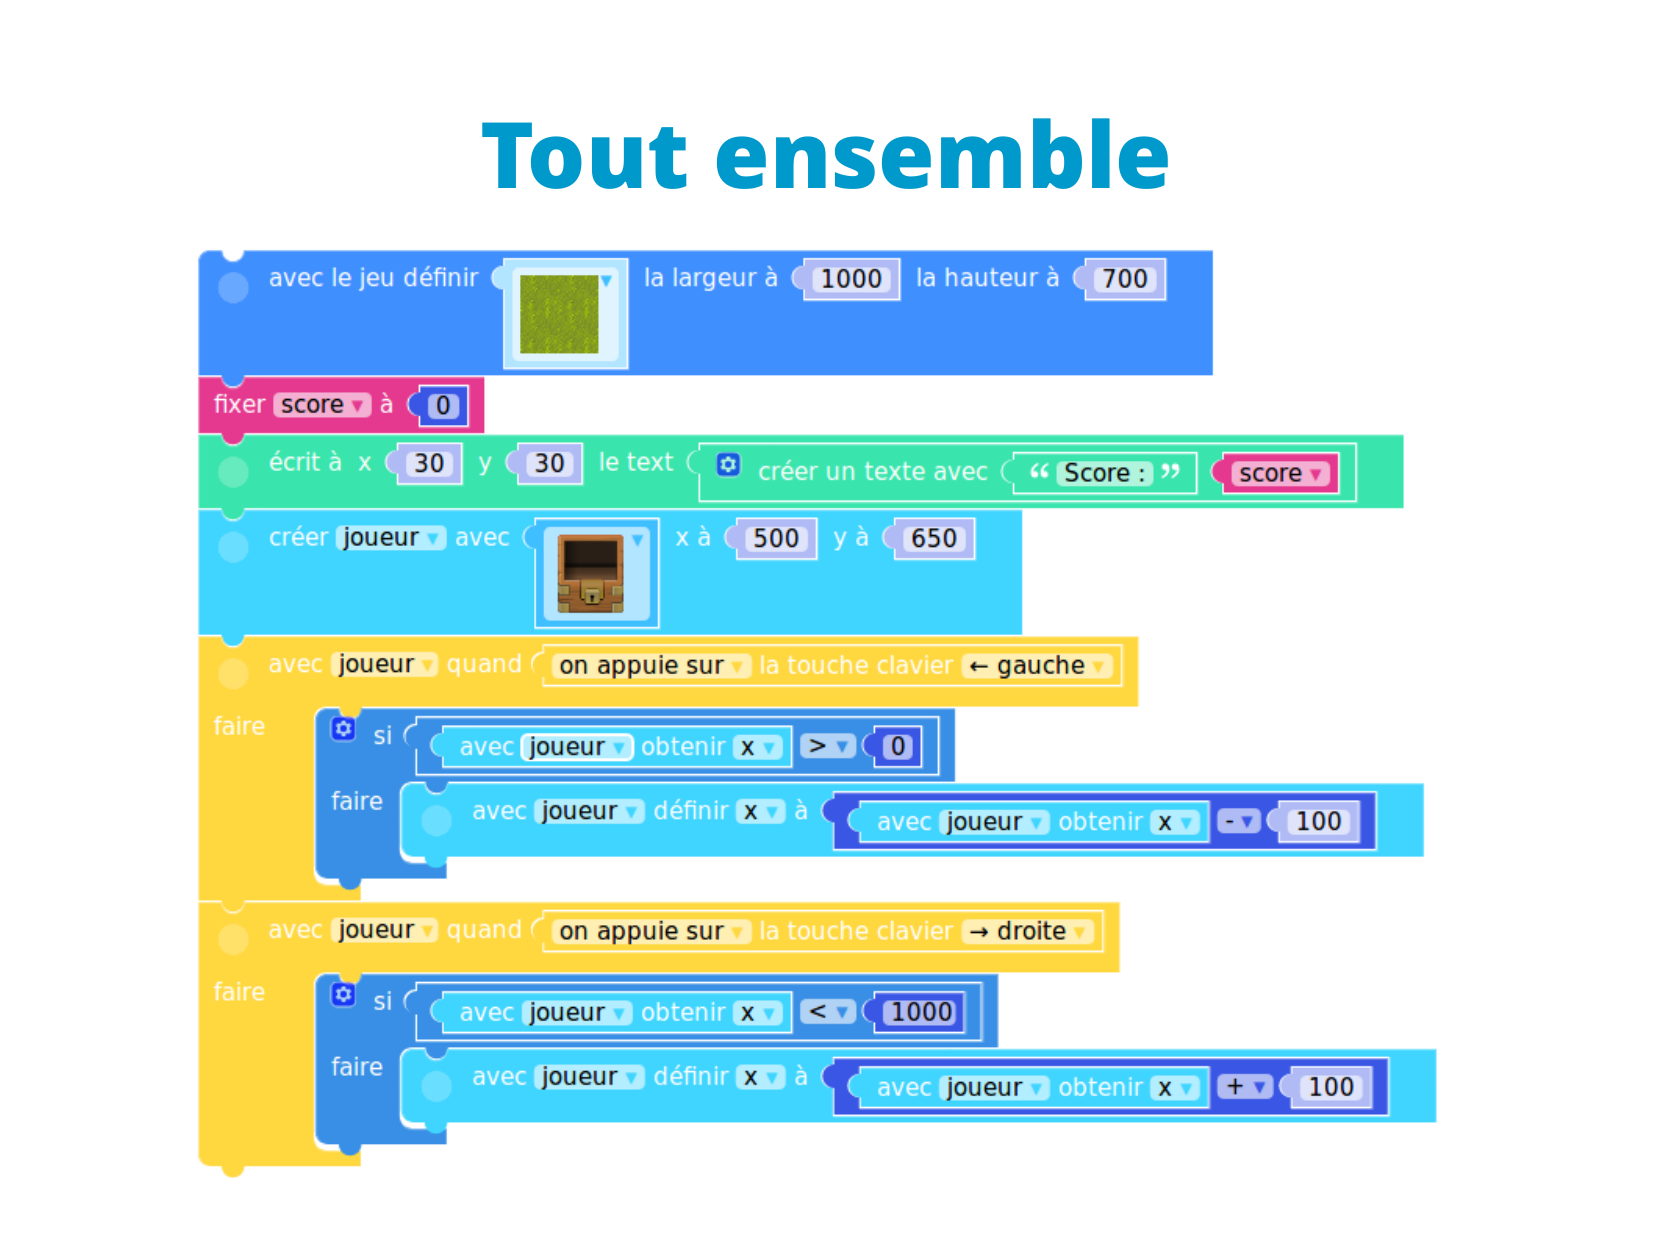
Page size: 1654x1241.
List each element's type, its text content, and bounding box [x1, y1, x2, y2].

picture [186, 238, 1468, 1193]
title Tout ensemble [82, 49, 1571, 257]
